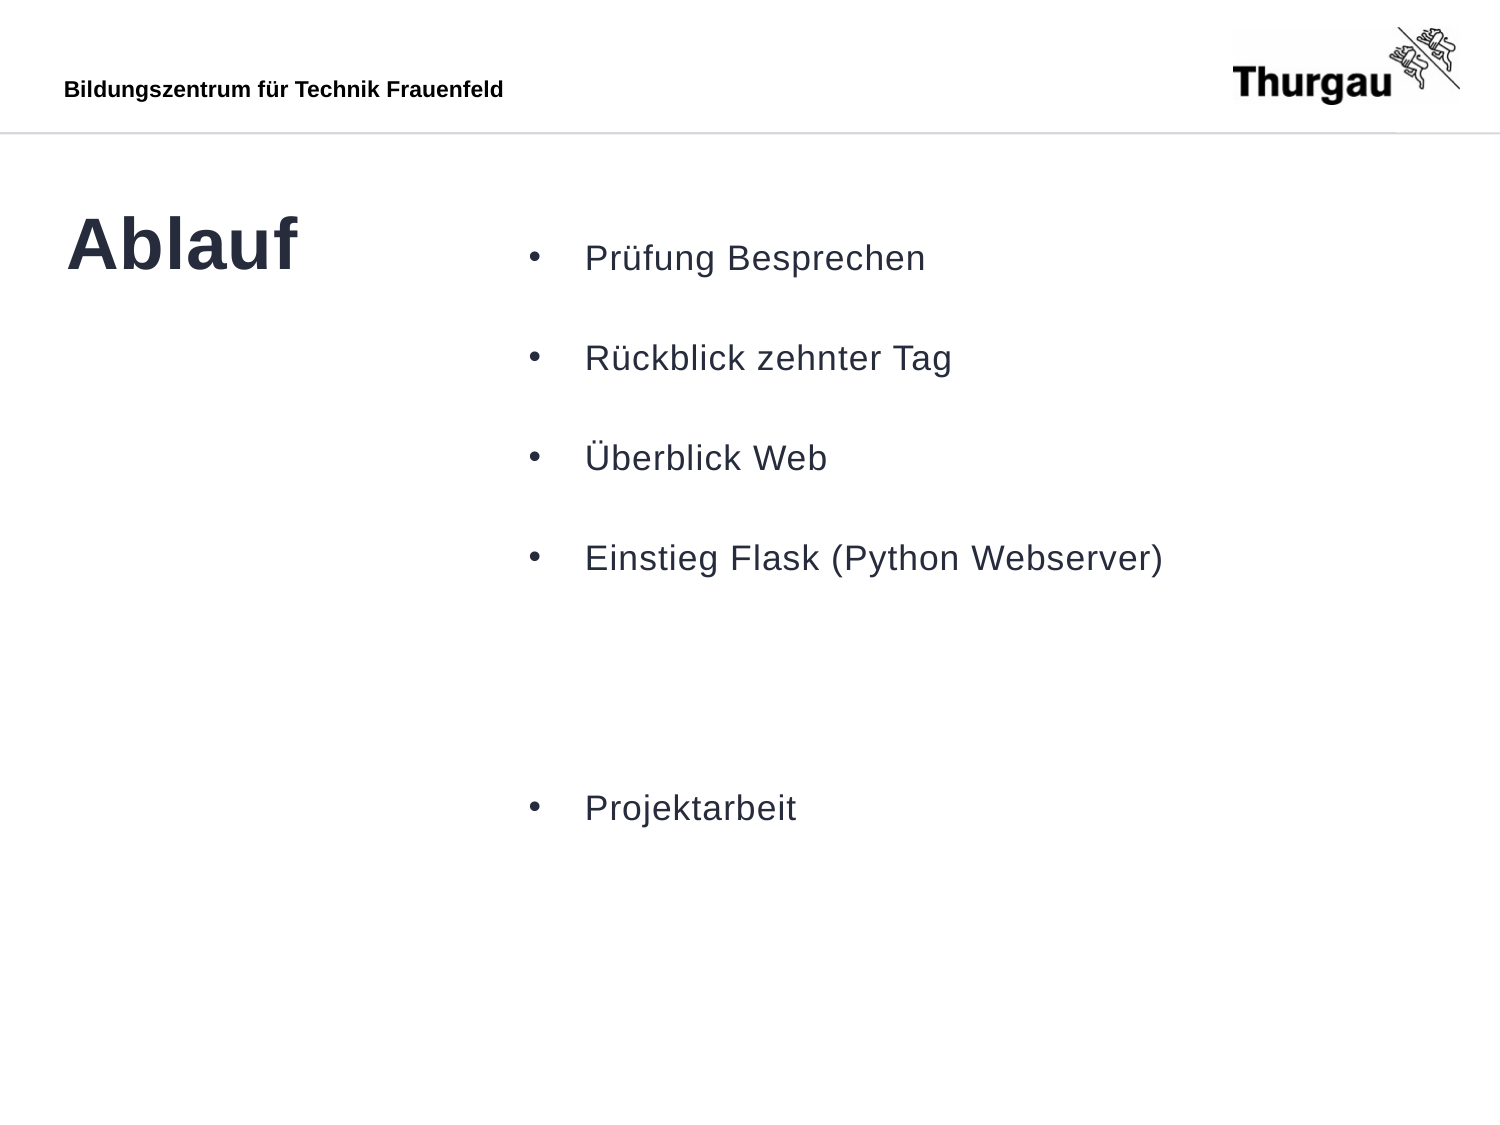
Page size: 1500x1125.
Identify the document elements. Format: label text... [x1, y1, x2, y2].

picture [1233, 27, 1460, 105]
text_box Ablauf [51, 208, 422, 587]
text_box Bildungszentrum für Technik Frauenfeld [48, 65, 667, 115]
text_box Prüfung Besprechen Rückblick zehnter Tag Überblick Web Einstieg Flask (Python Webserver) Projektarbeit [513, 219, 1435, 1042]
